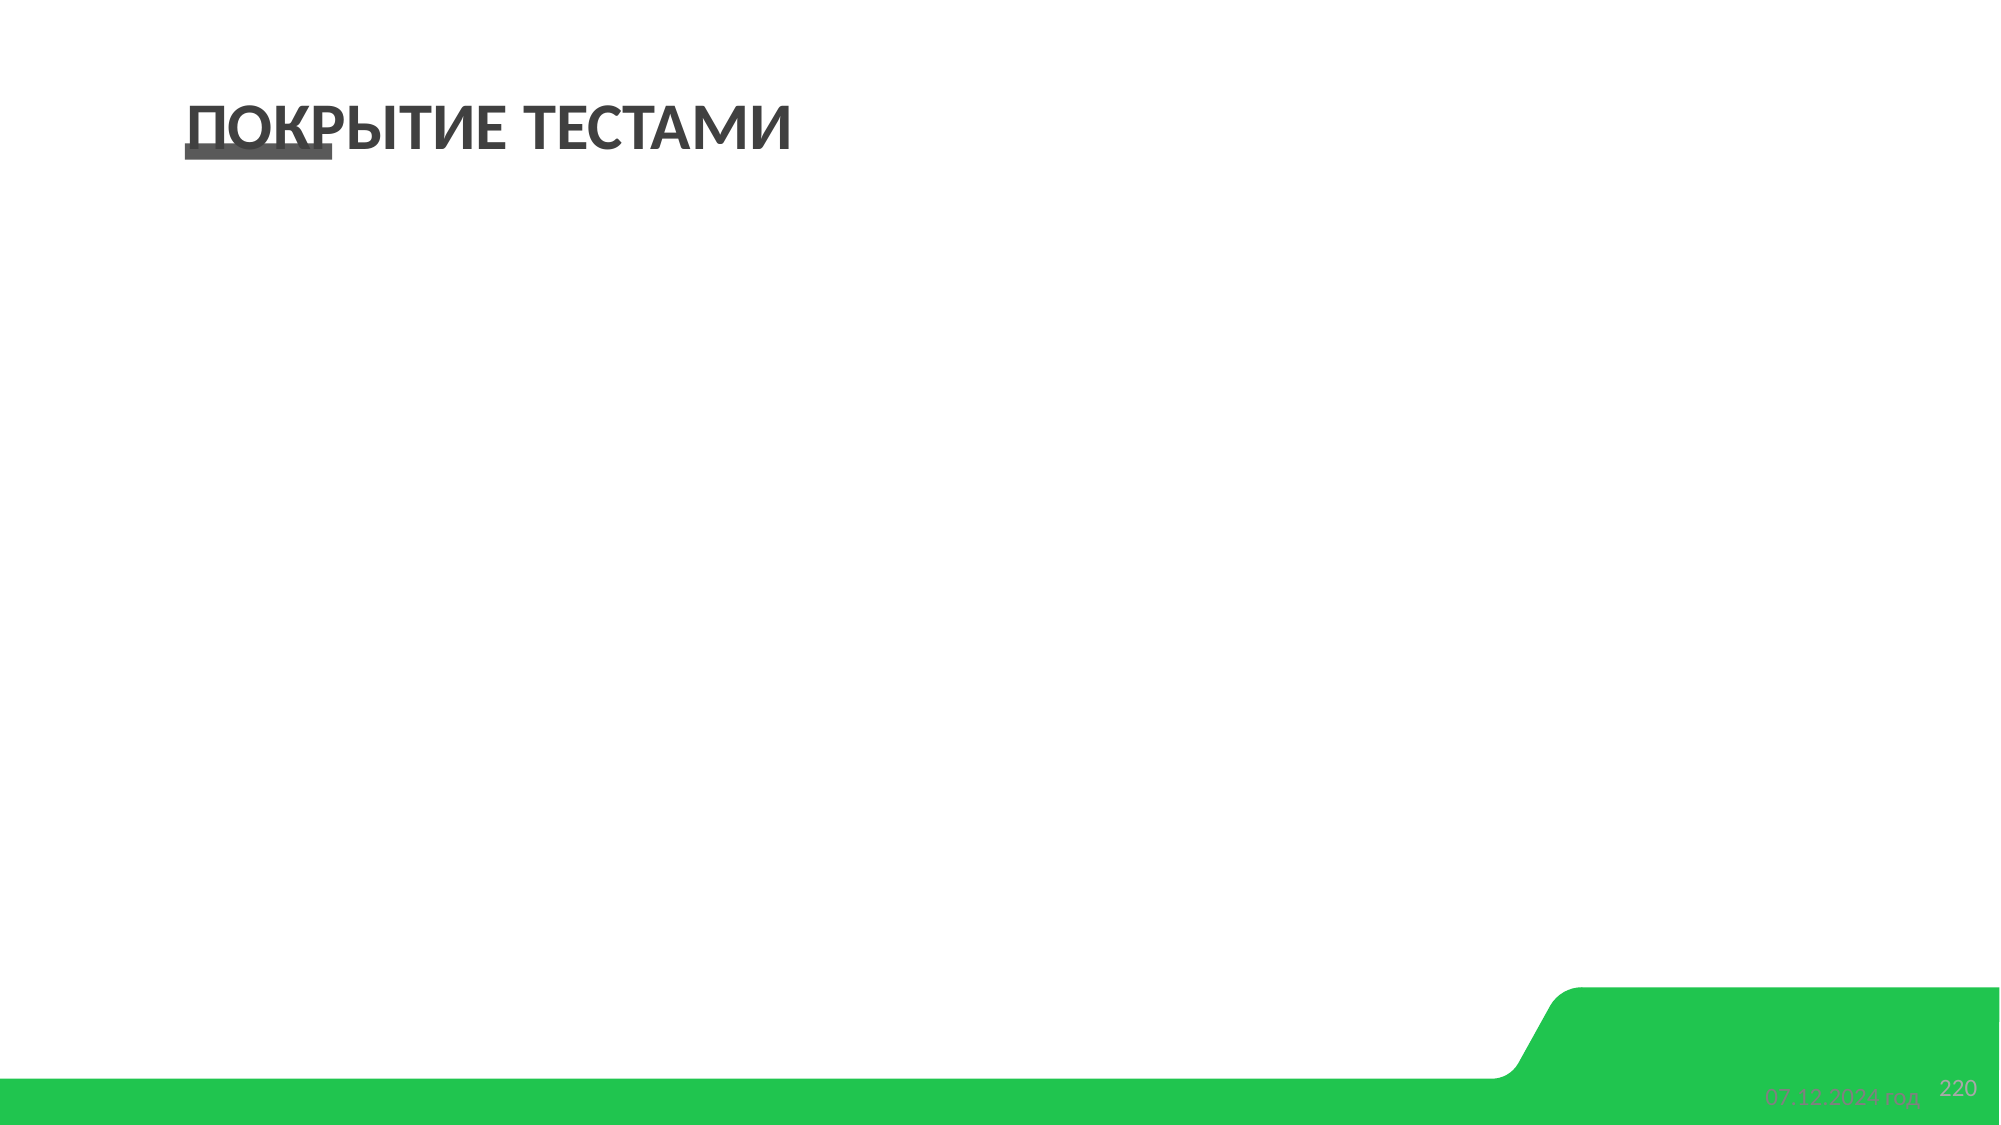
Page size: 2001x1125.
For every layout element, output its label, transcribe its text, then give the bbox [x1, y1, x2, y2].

text_box 07.12.2024 год [1750, 1065, 2000, 1125]
title Покрытие тестами [170, 48, 1949, 207]
